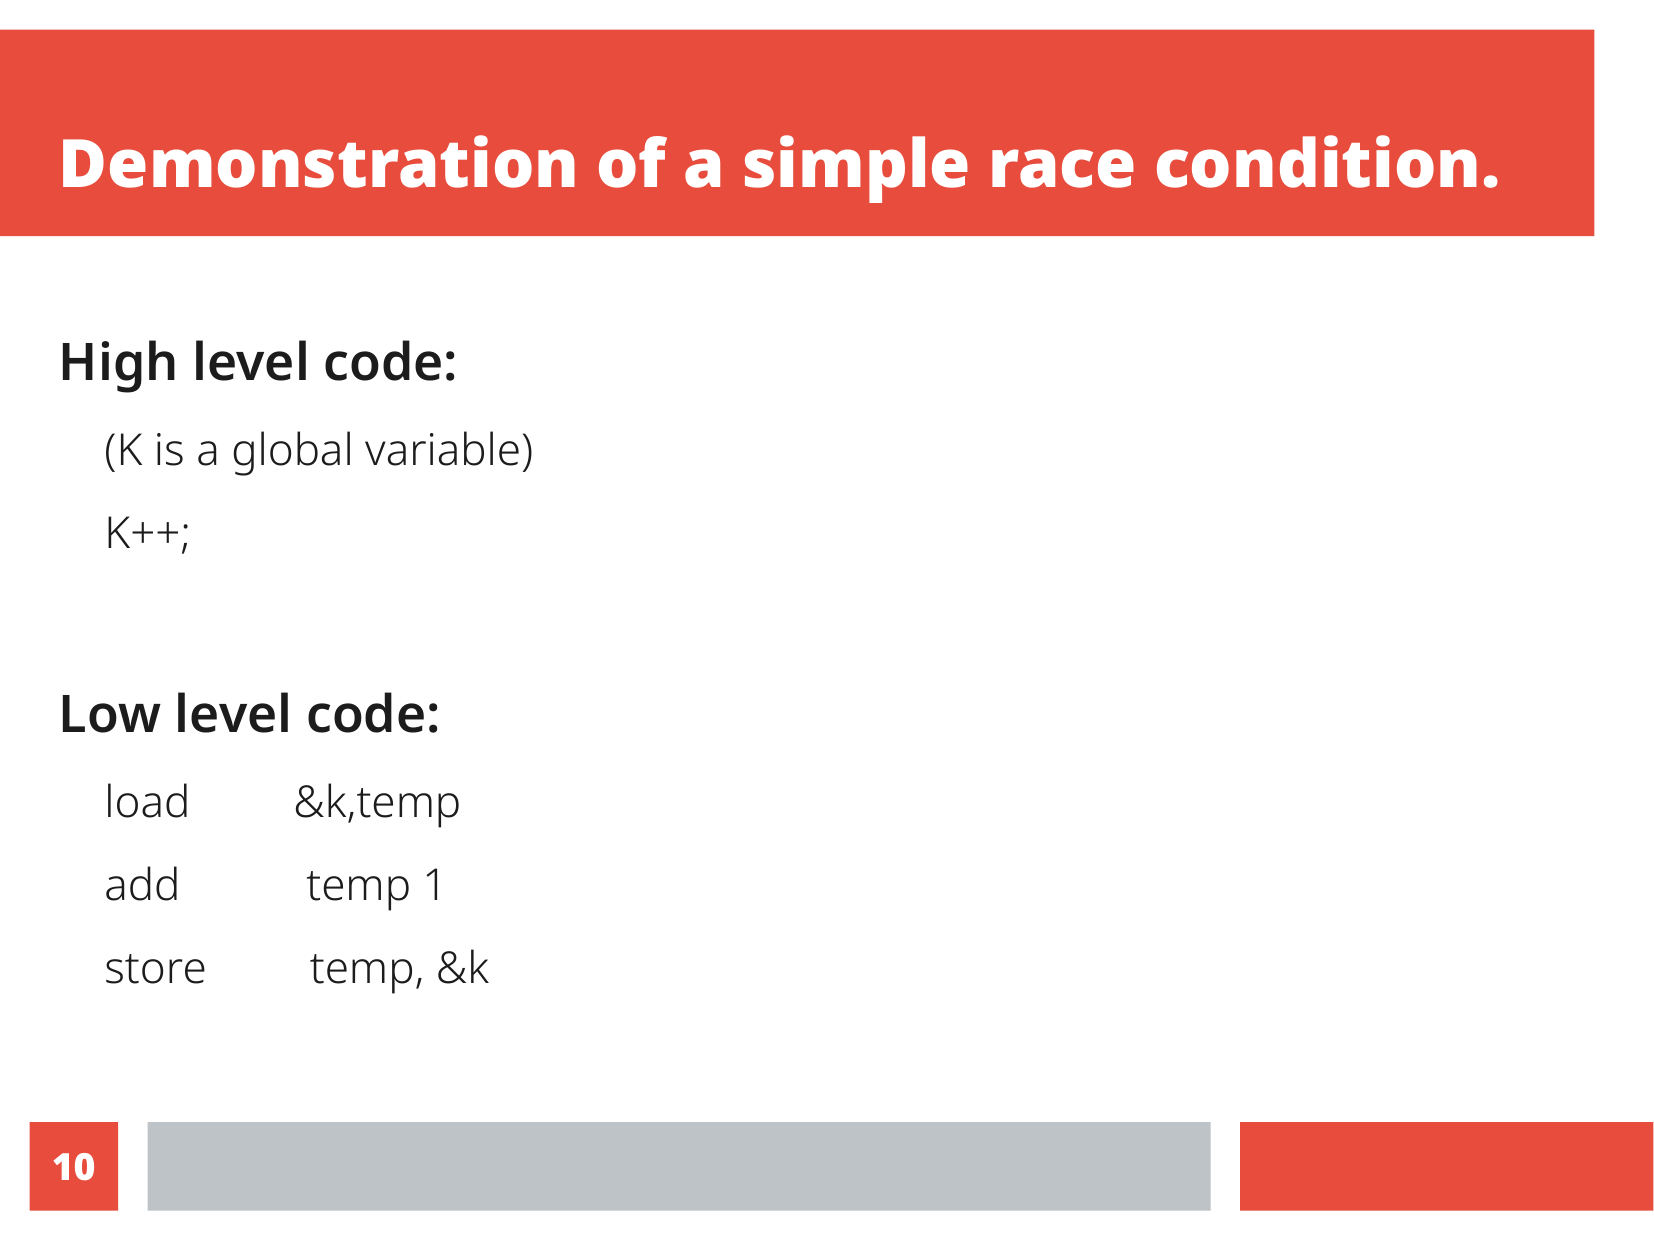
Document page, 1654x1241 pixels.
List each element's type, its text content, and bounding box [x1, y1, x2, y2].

title Demonstration of a simple race condition. [59, 59, 1595, 207]
list High level code: (K is a global variable) K++; Low level code: load &k,temp add temp 1 store temp, &k [59, 324, 1565, 1093]
